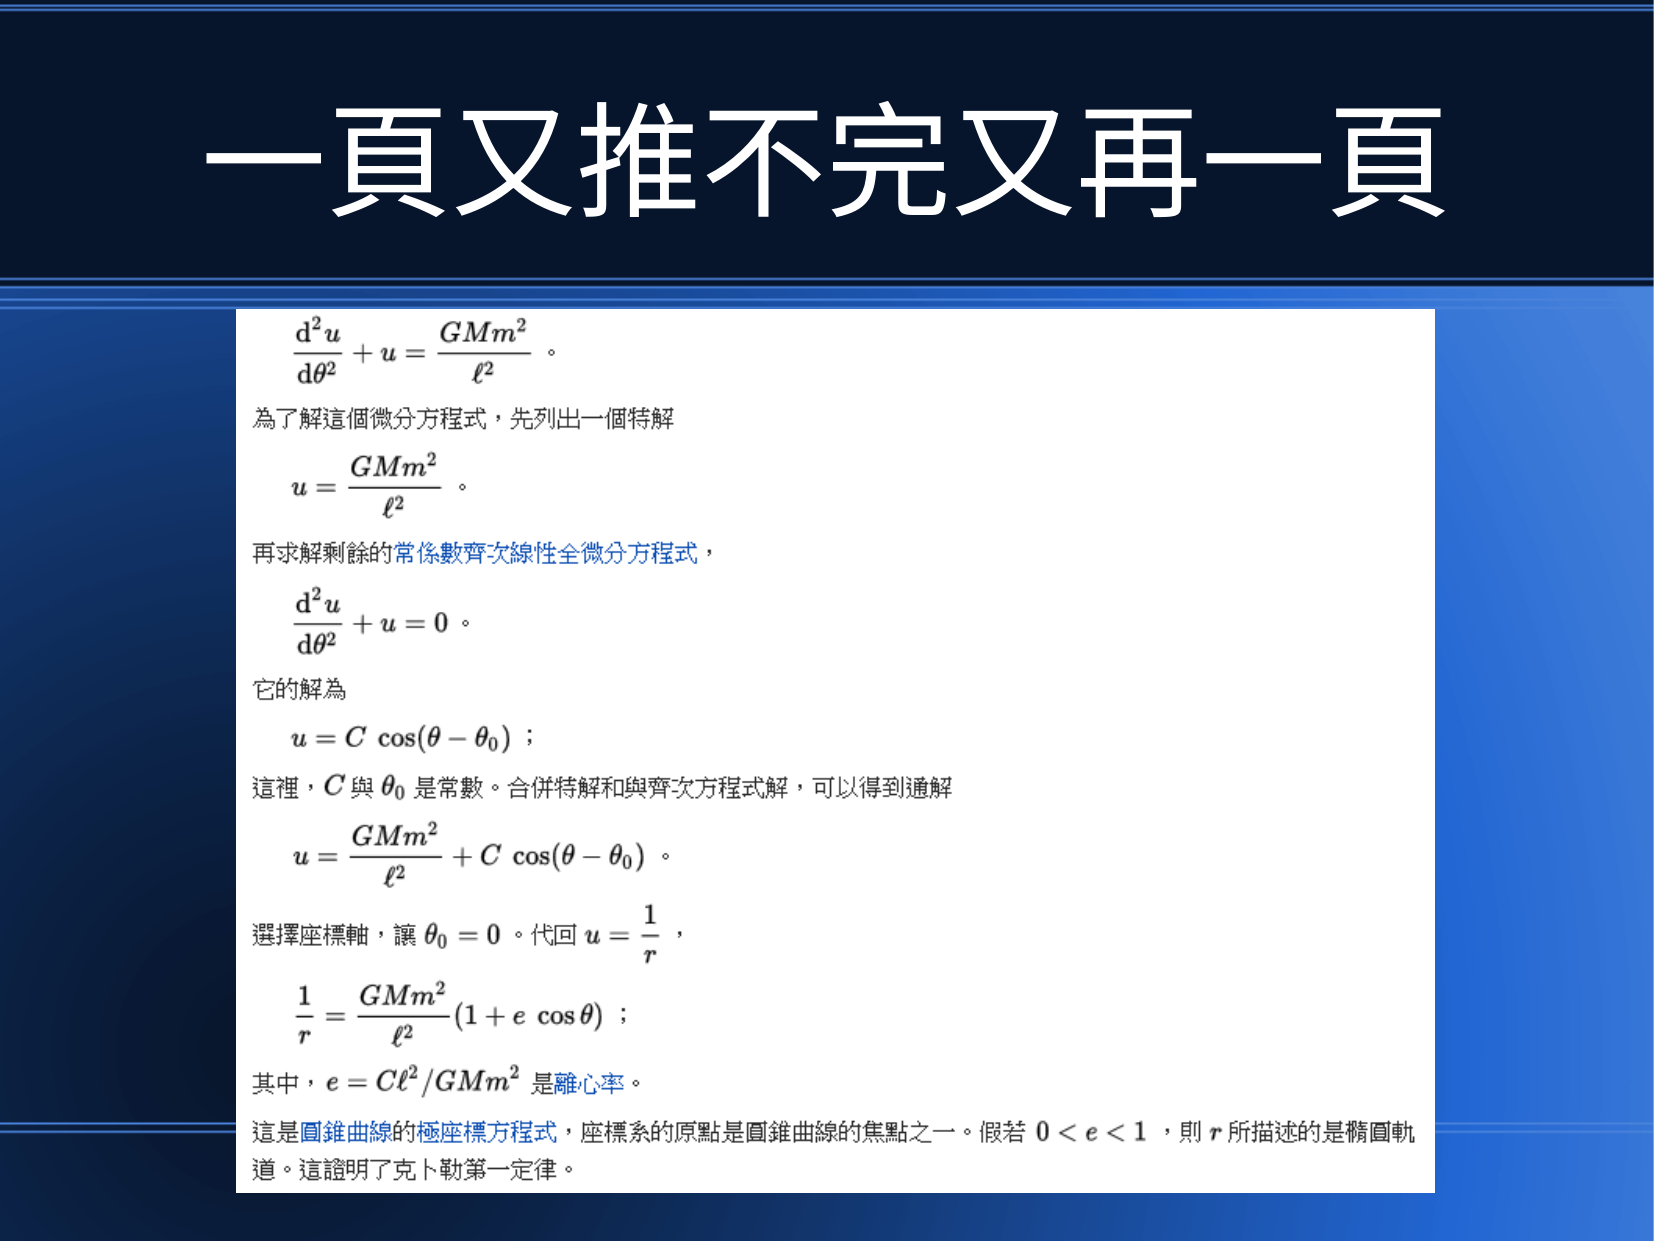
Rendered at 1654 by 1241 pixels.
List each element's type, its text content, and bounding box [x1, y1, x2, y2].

title 一頁又推不完又再一頁 [82, 49, 1571, 257]
picture [0, 0, 1654, 1241]
